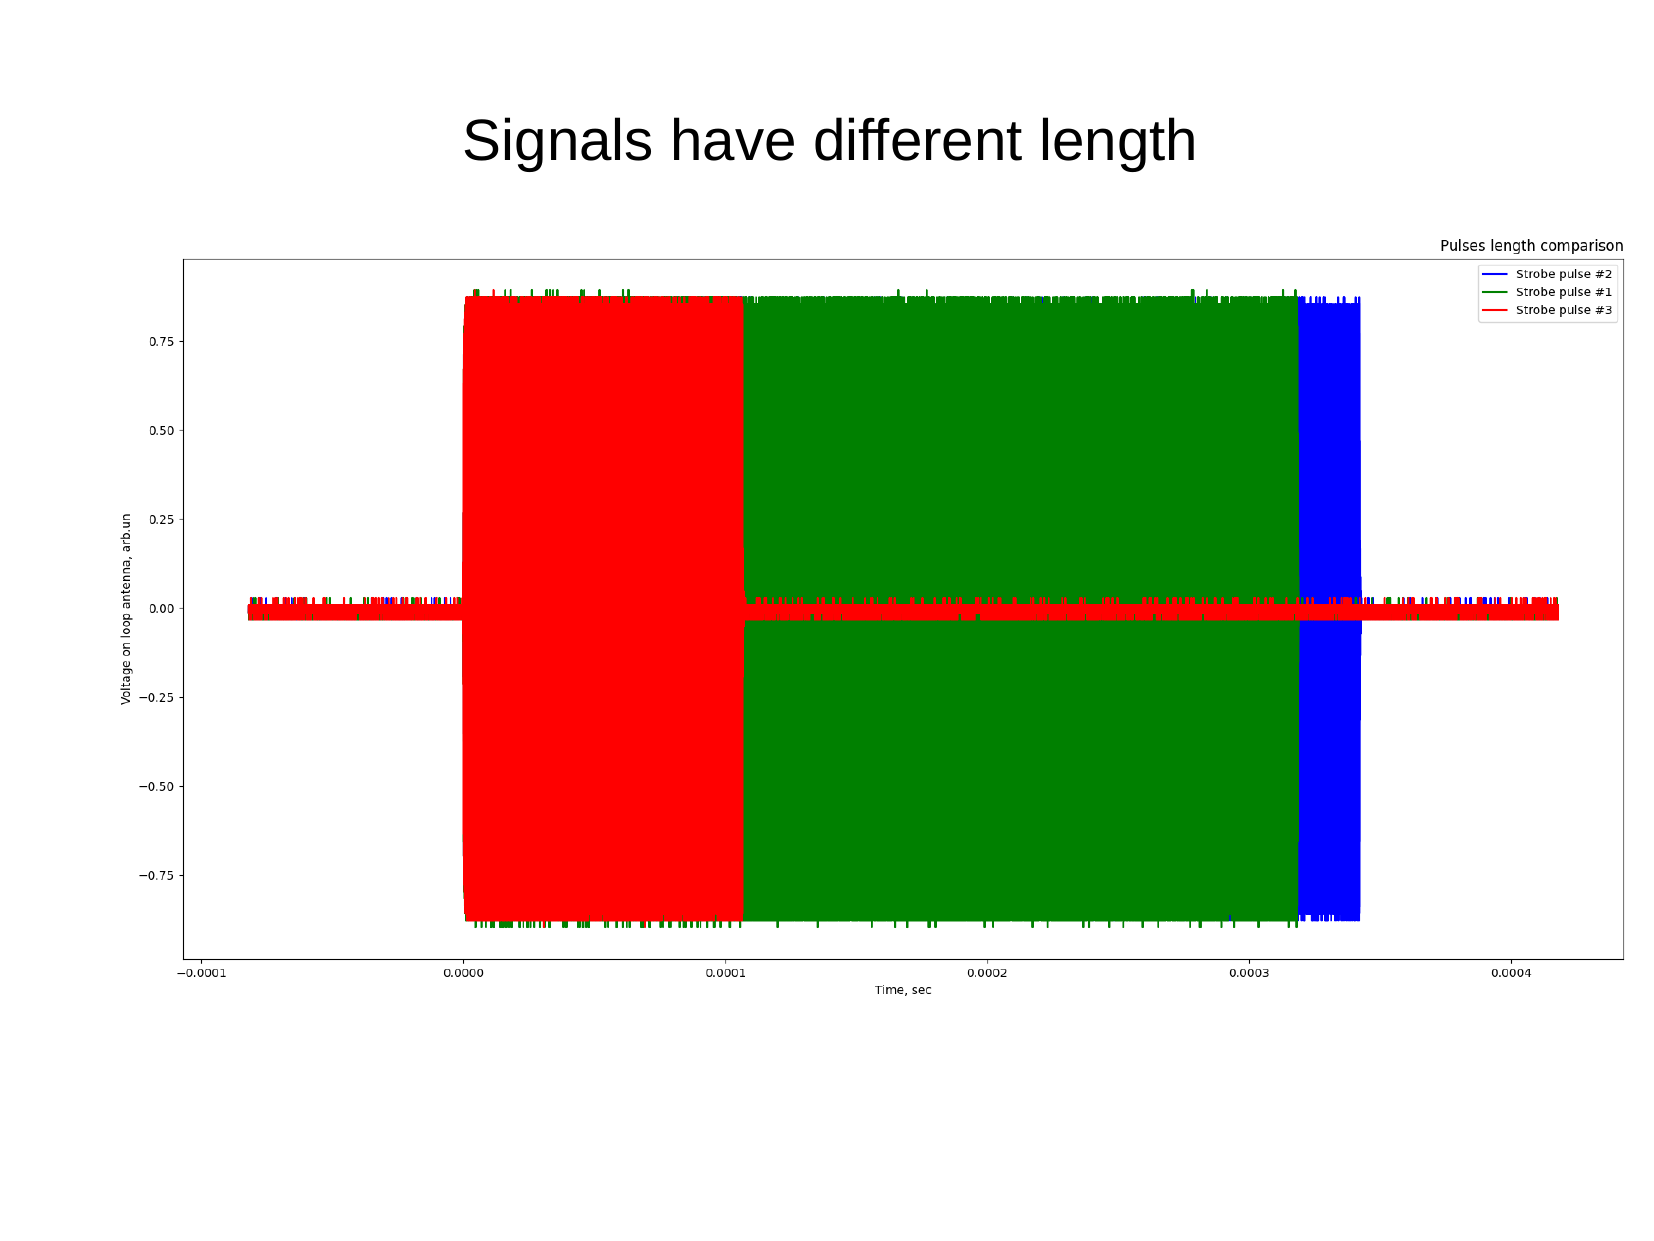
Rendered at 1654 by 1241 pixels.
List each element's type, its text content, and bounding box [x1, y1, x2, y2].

text_box Signals have different length [413, 88, 1250, 192]
picture [4, 206, 1654, 1040]
